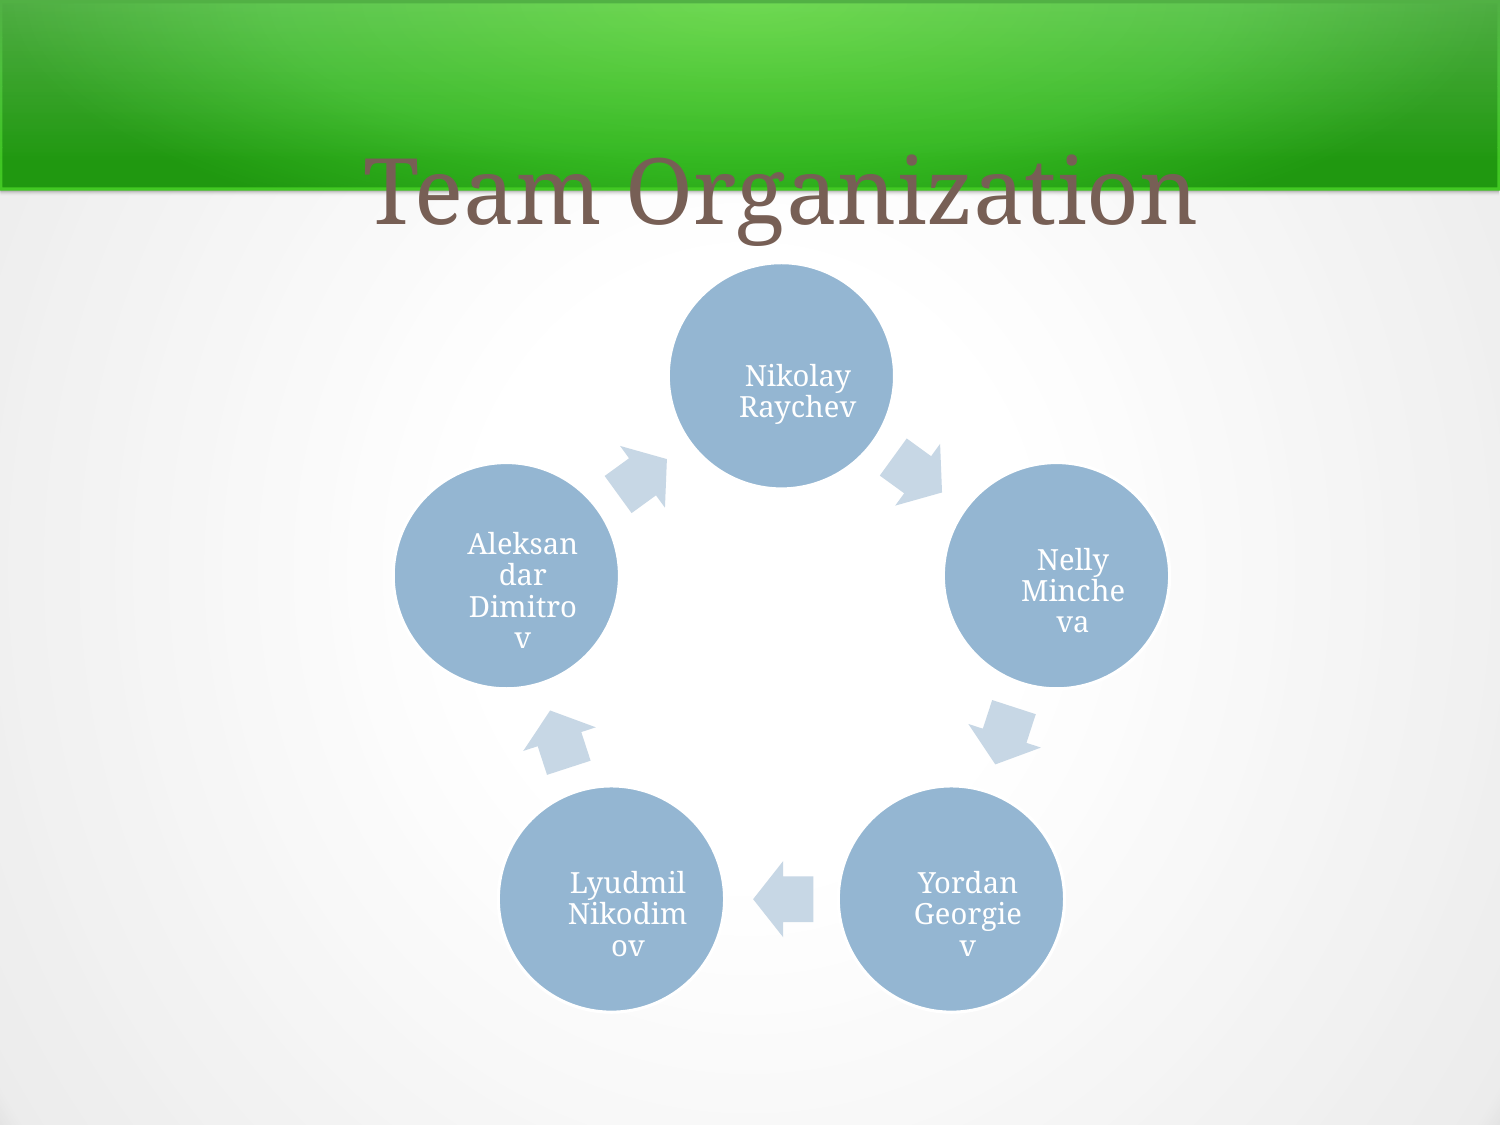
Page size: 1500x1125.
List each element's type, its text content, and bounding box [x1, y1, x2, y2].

text_box Lyudmil Nikodimov [498, 785, 725, 1013]
text_box Nikolay Raychev [668, 262, 895, 489]
text_box Yordan Georgiev [838, 785, 1065, 1013]
text_box [523, 710, 596, 775]
text_box [753, 860, 814, 938]
title Team Organization [125, 62, 1438, 250]
text_box Aleksandar Dimitrov [393, 462, 620, 689]
text_box [968, 700, 1041, 765]
text_box [879, 438, 943, 506]
text_box [604, 445, 667, 514]
text_box Nelly Mincheva [943, 462, 1170, 689]
